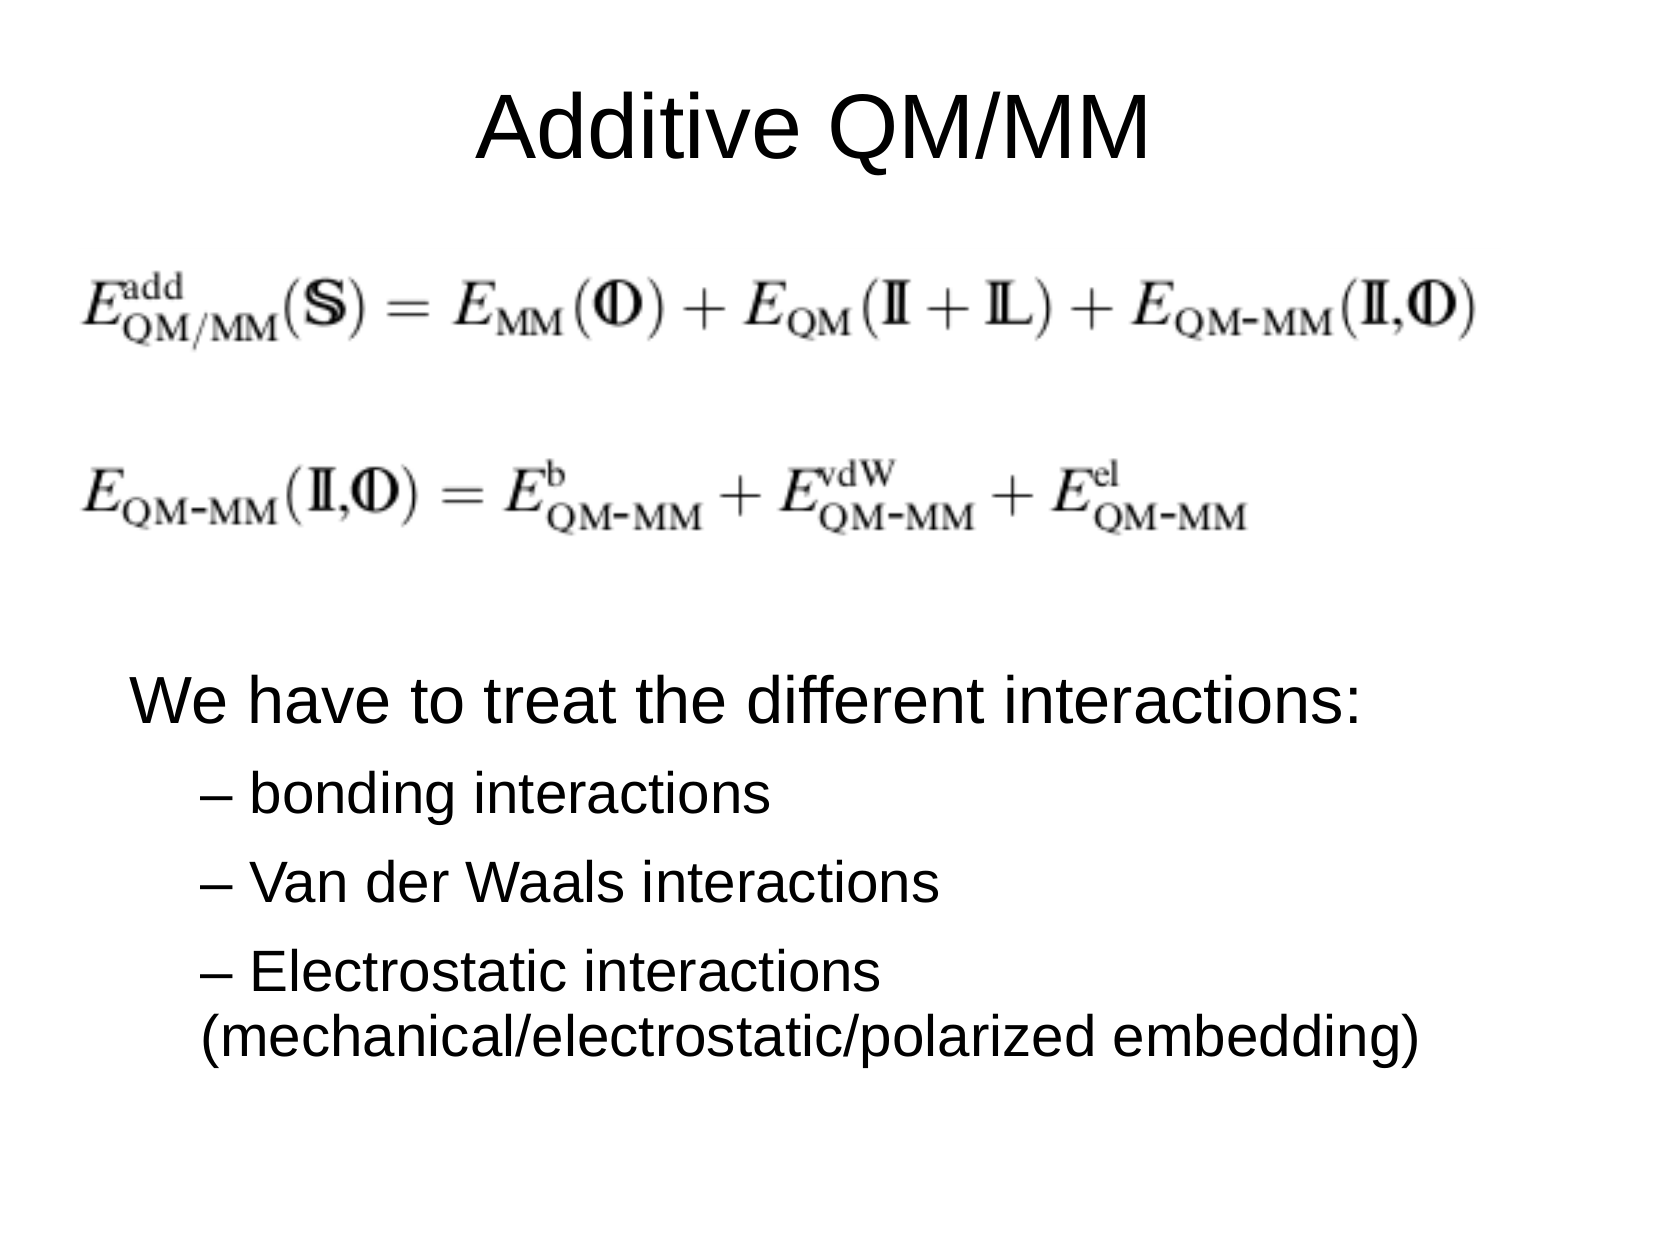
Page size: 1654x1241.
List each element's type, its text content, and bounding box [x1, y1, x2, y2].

picture [70, 427, 1276, 588]
title Additive QM/MM [70, 23, 1560, 231]
picture [78, 247, 1501, 378]
list We have to treat the different interactions: – bonding interactions – Van der Waals interactions – Electrostatic interactions (mechanical/electrostatic/polarized embedding) [59, 662, 1548, 1241]
